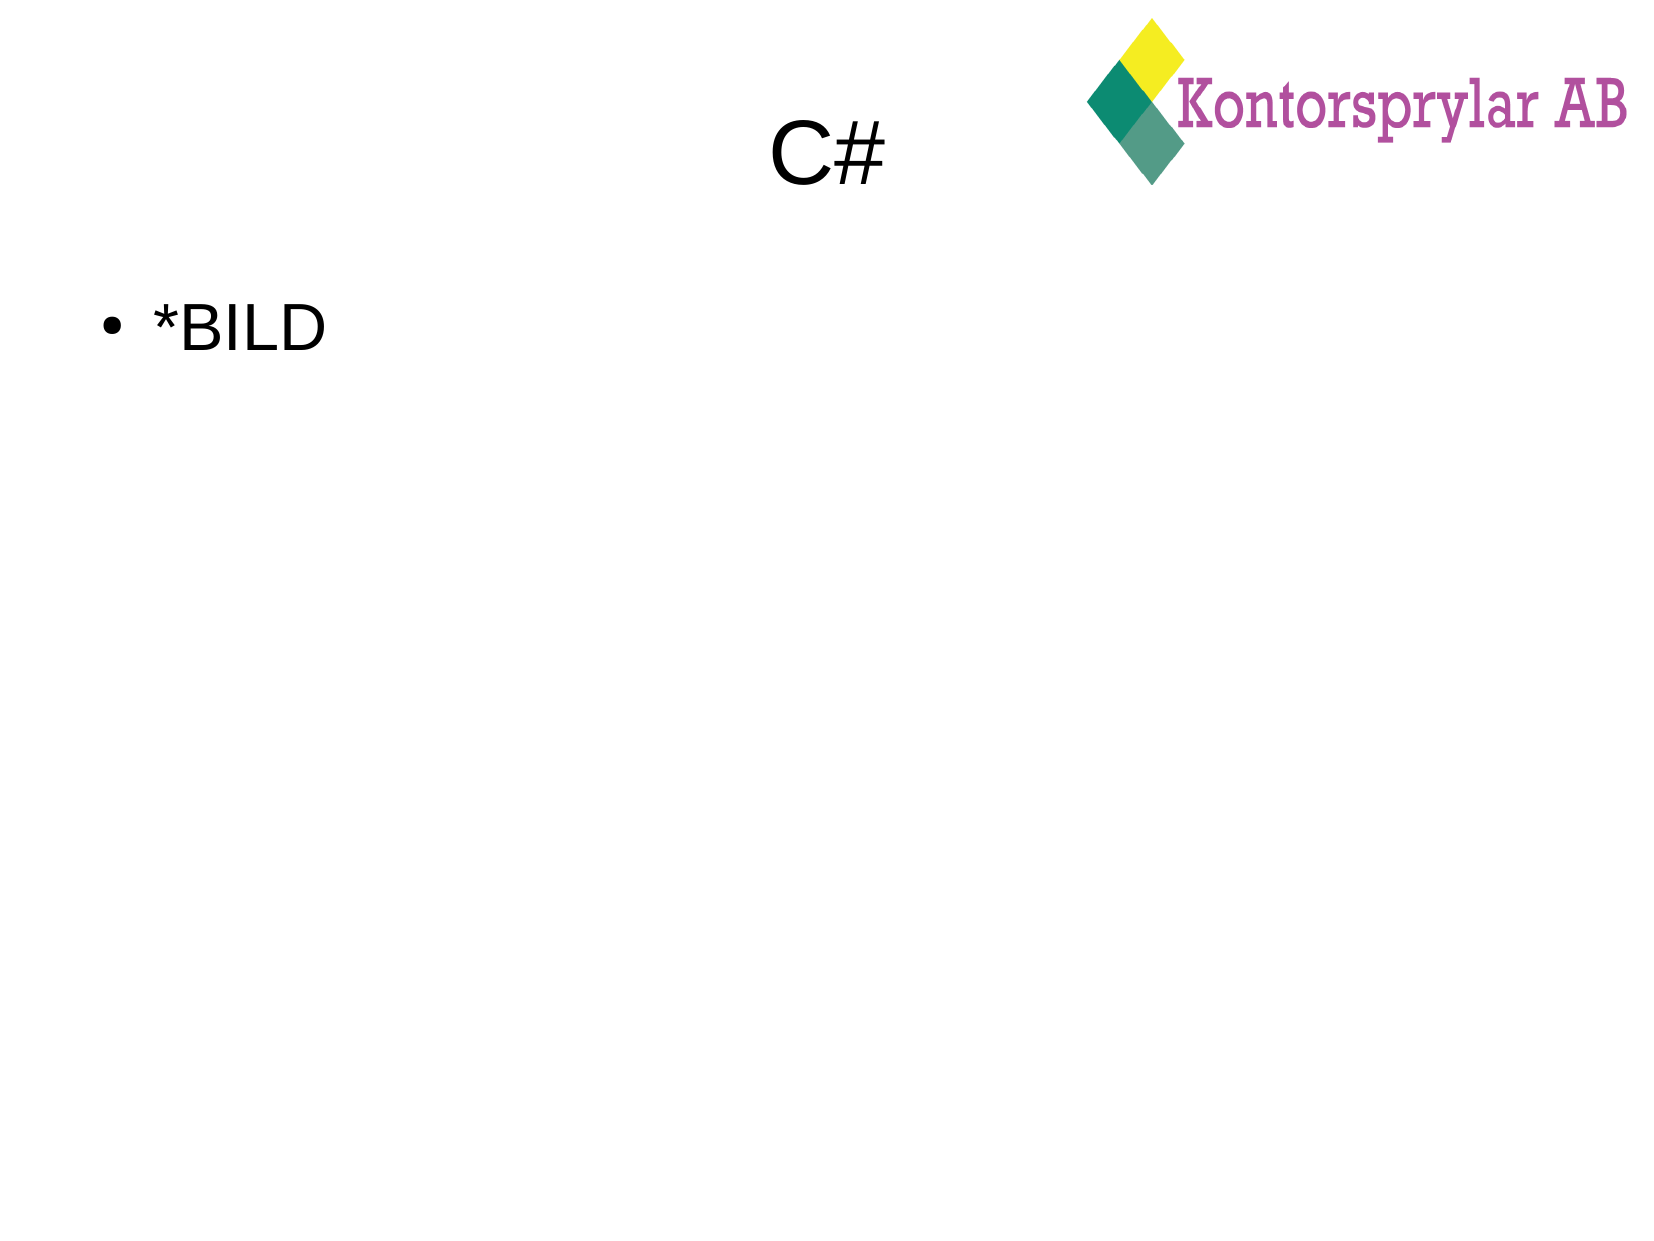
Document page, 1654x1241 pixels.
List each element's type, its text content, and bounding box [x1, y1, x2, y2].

picture [1086, 9, 1654, 190]
list *BILD [82, 290, 1571, 1109]
title C# [82, 49, 1571, 257]
